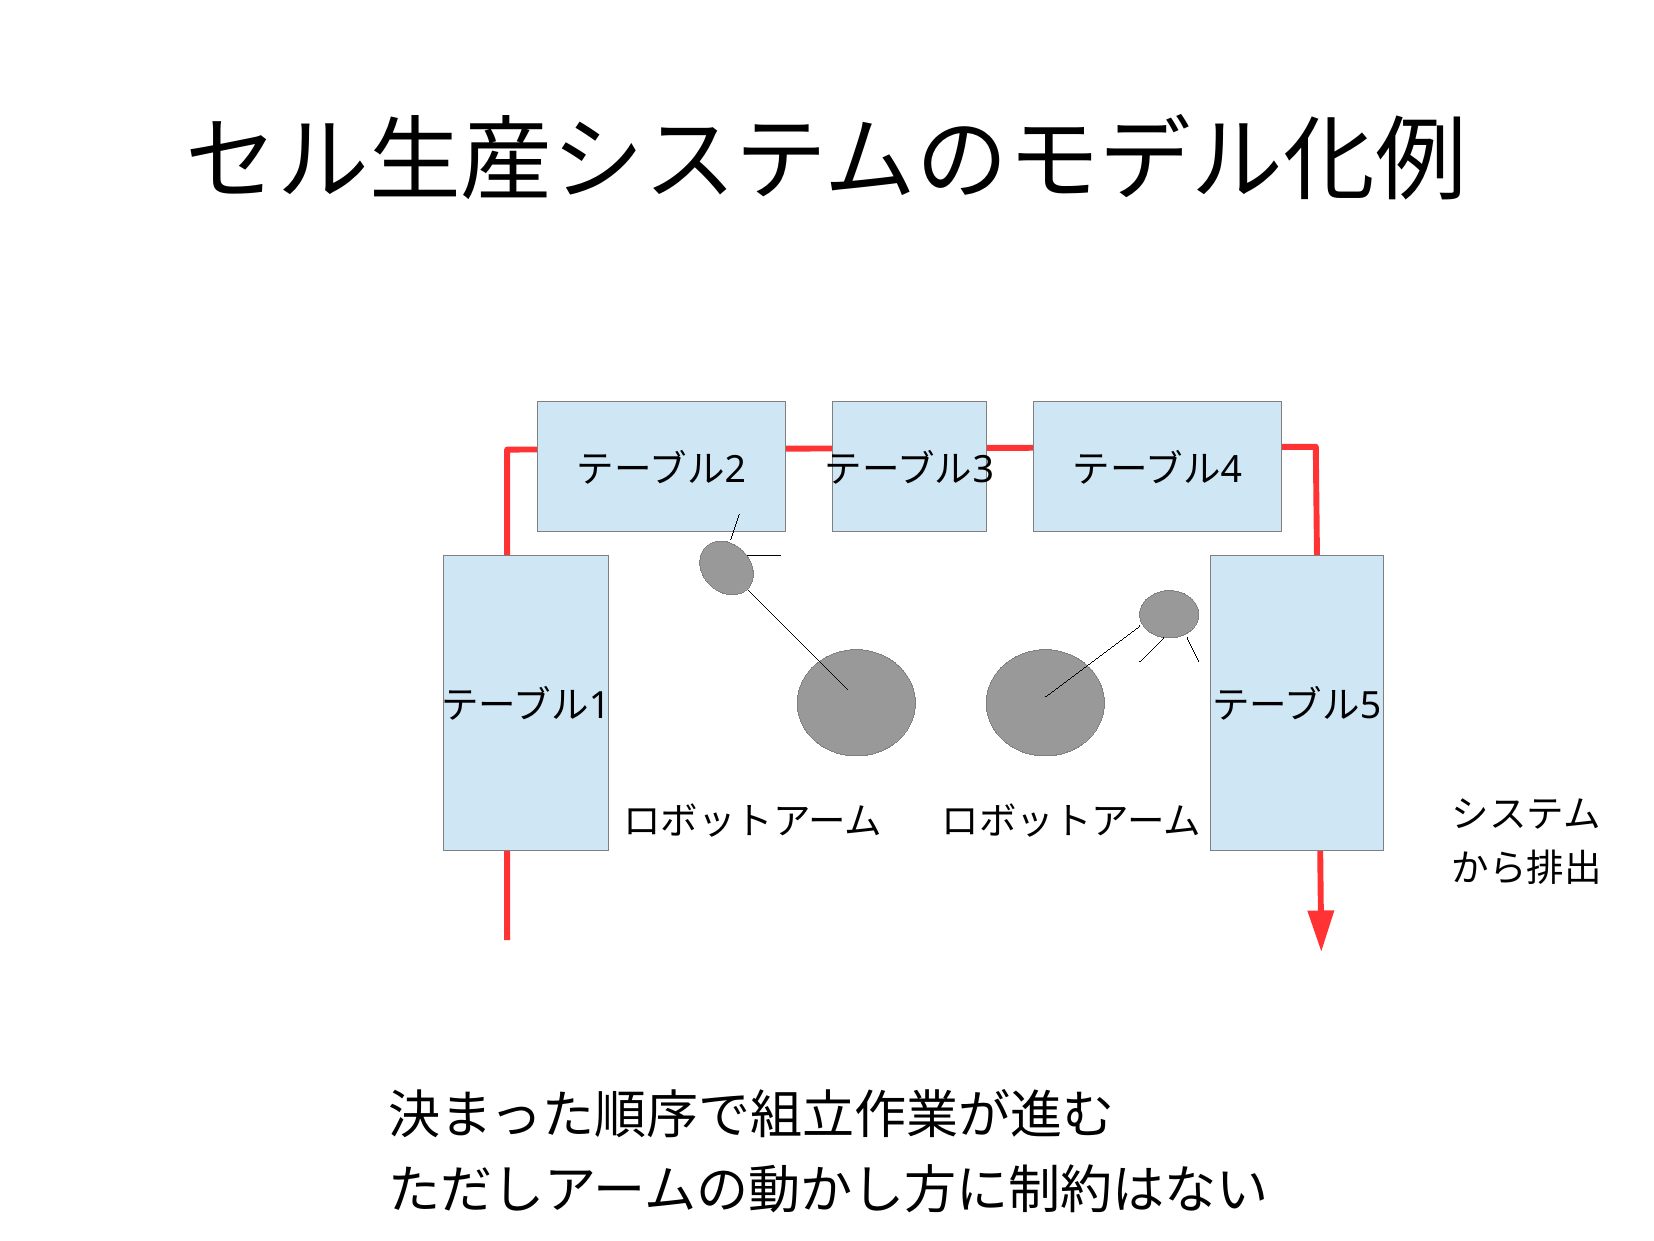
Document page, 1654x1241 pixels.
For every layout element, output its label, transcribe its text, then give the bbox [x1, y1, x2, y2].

text_box テーブル3 [832, 401, 987, 532]
text_box テーブル1 [443, 555, 609, 851]
text_box [986, 649, 1105, 756]
text_box 決まった順序で組立作業が進む ただしアームの動かし方に制約はない [373, 1065, 1604, 1186]
text_box ロボットアーム [927, 783, 1235, 837]
text_box [1139, 590, 1199, 638]
text_box [797, 649, 916, 756]
text_box テーブル2 [537, 401, 786, 532]
text_box テーブル5 [1210, 555, 1384, 851]
text_box テーブル4 [1033, 401, 1282, 532]
text_box [699, 541, 754, 595]
text_box システム から排出 [1436, 776, 1640, 867]
title セル生産システムのモデル化例 [82, 49, 1571, 257]
text_box ロボットアーム [608, 783, 916, 837]
